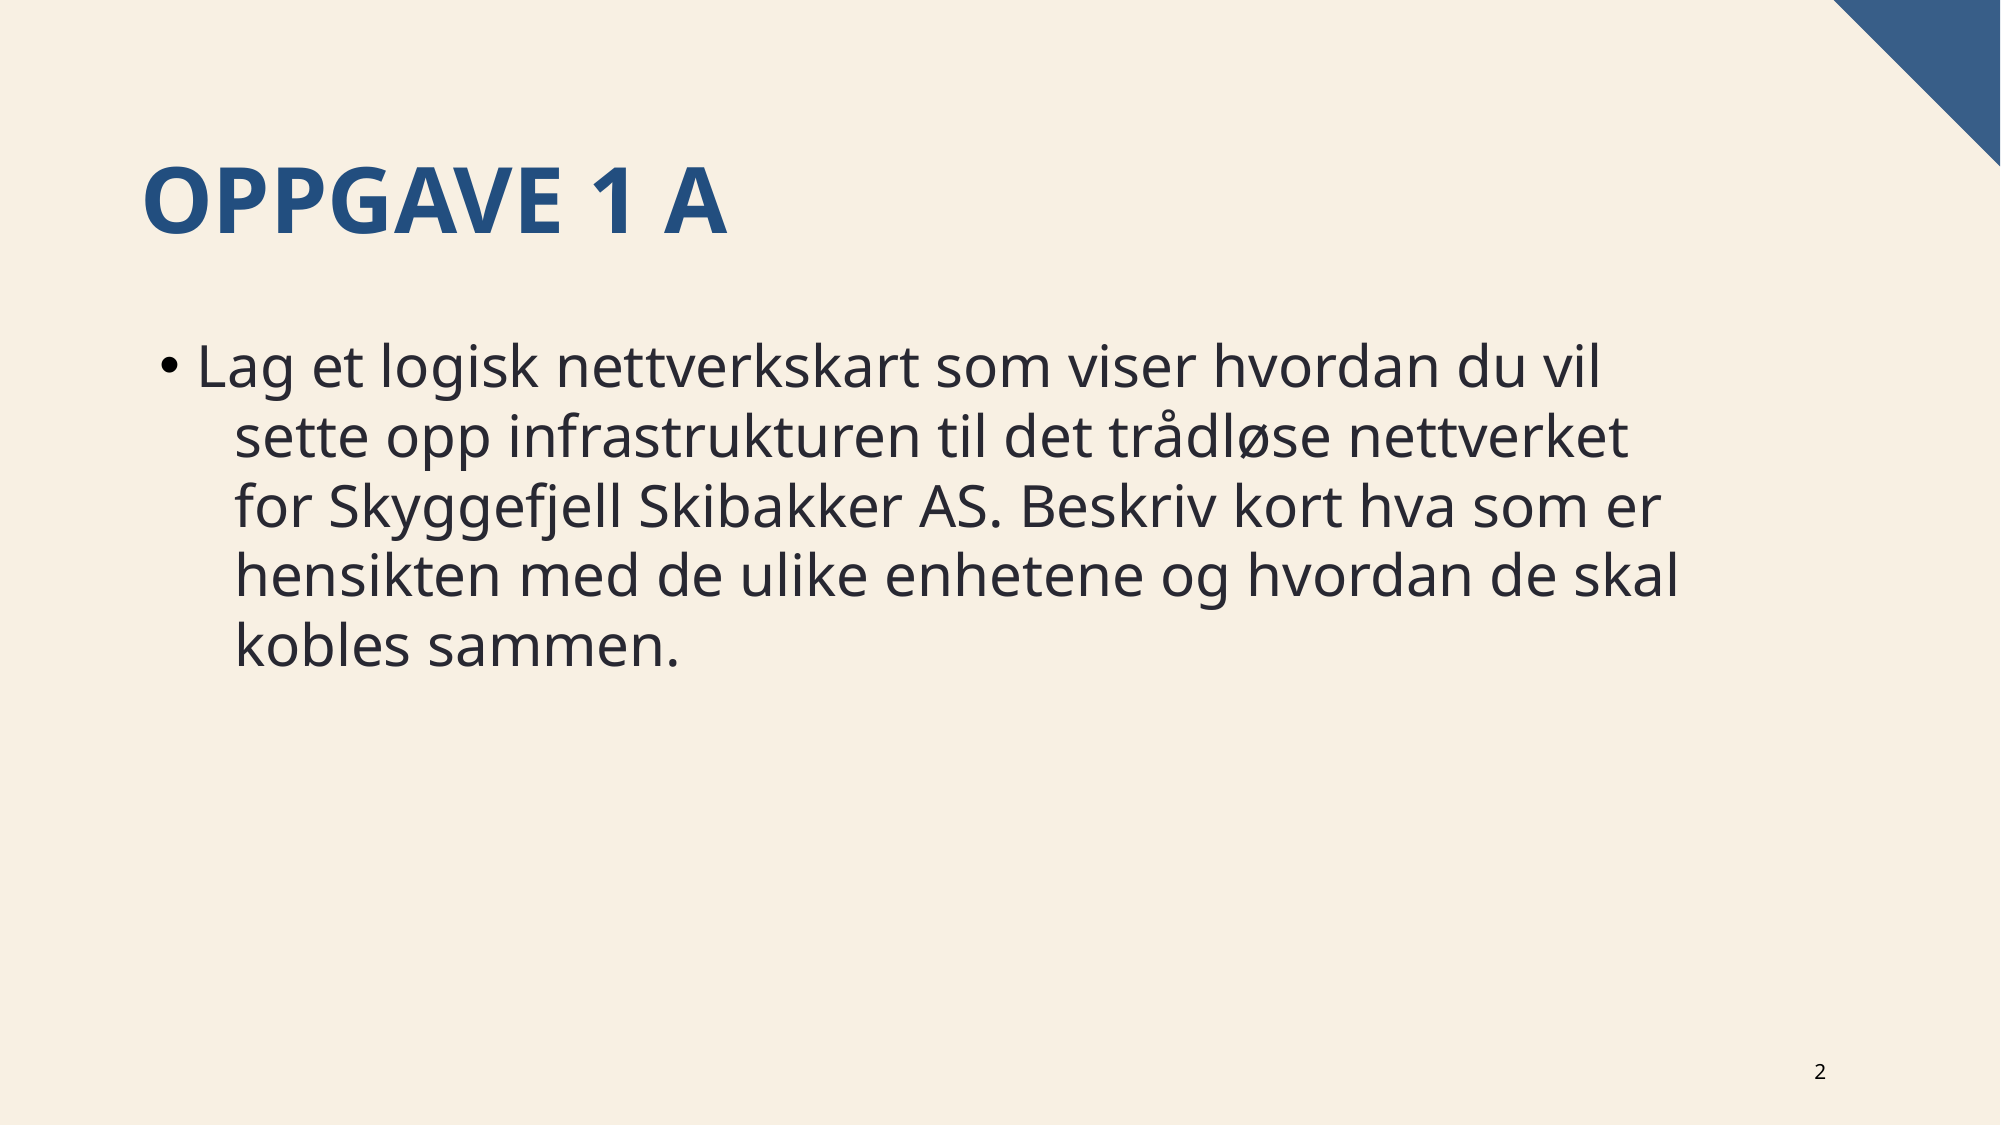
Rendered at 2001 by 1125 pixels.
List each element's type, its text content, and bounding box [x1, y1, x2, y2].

text_box Lag et logisk nettverkskart som viser hvordan du vil sette opp infrastrukturen til det trådløse nettverket for Skyggefjell Skibakker AS. Beskriv kort hva som er hensikten med de ulike enhetene og hvordan de skal kobles sammen. [144, 321, 1713, 935]
title Oppgave 1 a [125, 146, 1876, 365]
text_box ‹#› [1799, 1042, 1875, 1103]
